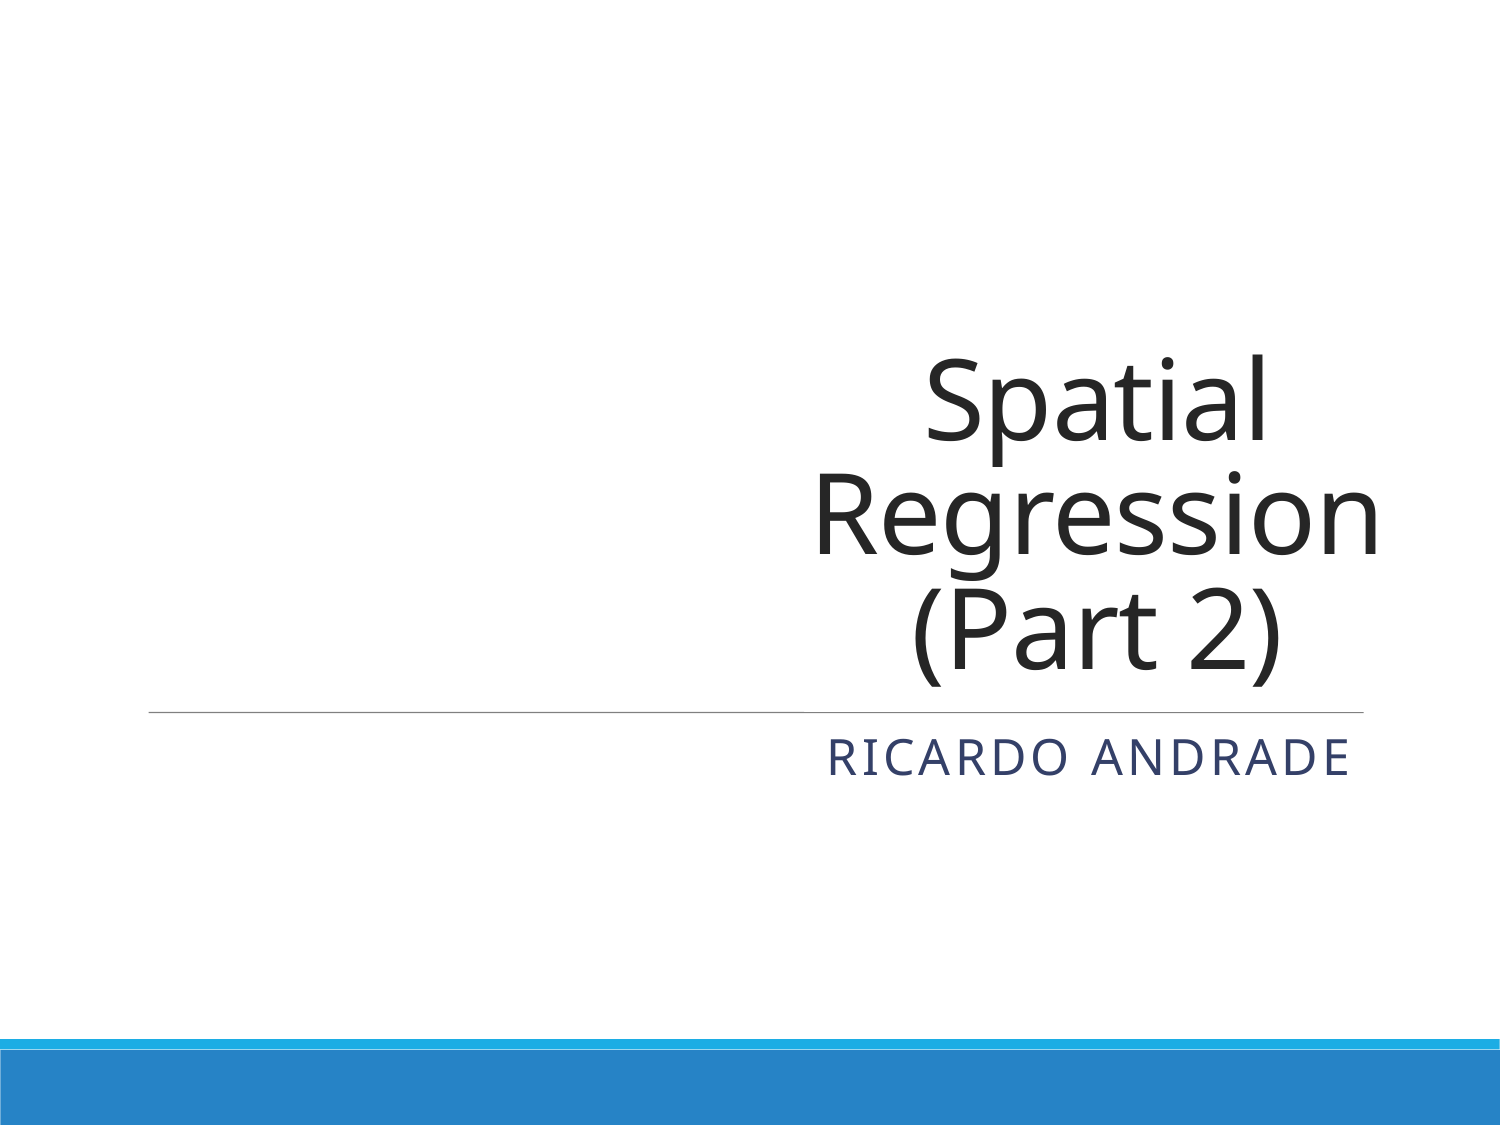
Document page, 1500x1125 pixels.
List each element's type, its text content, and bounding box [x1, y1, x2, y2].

title Spatial Regression (Part 2) [720, 500, 1475, 700]
subtitle Ricardo andrade [782, 725, 1413, 1013]
